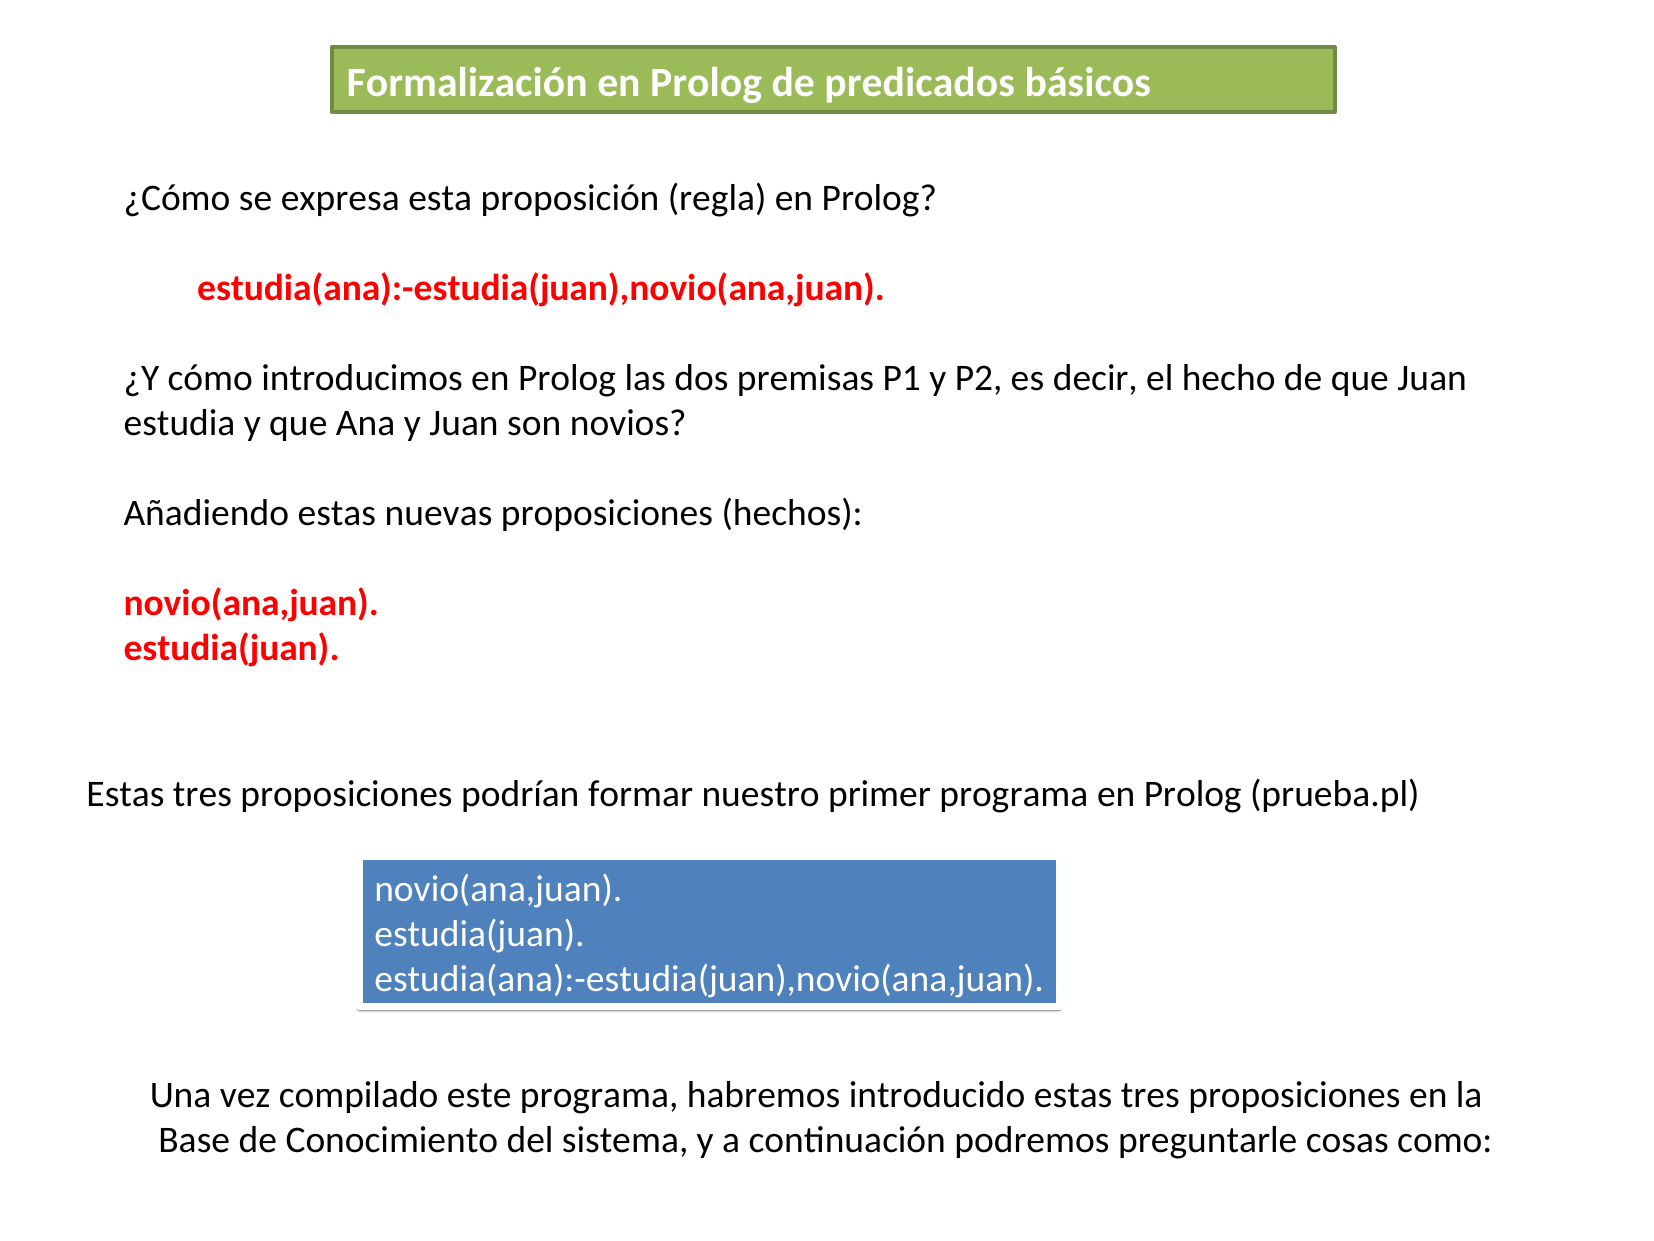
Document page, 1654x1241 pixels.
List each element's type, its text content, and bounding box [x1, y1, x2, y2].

text_box novio(ana,juan). estudia(juan). estudia(ana):-estudia(juan),novio(ana,juan). [359, 856, 1060, 1007]
text_box ¿Cómo se expresa esta proposición (regla) en Prolog? estudia(ana):-estudia(juan),novio(ana,juan). ¿Y cómo introducimos en Prolog las dos premisas P1 y P2, es decir, el hecho de que Juan estudia y que Ana y Juan son novios? Añadiendo estas nuevas proposiciones (hechos): novio(ana,juan). estudia(juan). [108, 165, 1568, 676]
text_box Formalización en Prolog de predicados básicos [331, 47, 1335, 112]
text_box Una vez compilado este programa, habremos introducido estas tres proposiciones en la Base de Conocimiento del sistema, y a continuación podremos preguntarle cosas como: [135, 1062, 1510, 1168]
text_box Estas tres proposiciones podrían formar nuestro primer programa en Prolog (prueba.pl) [71, 761, 1635, 822]
